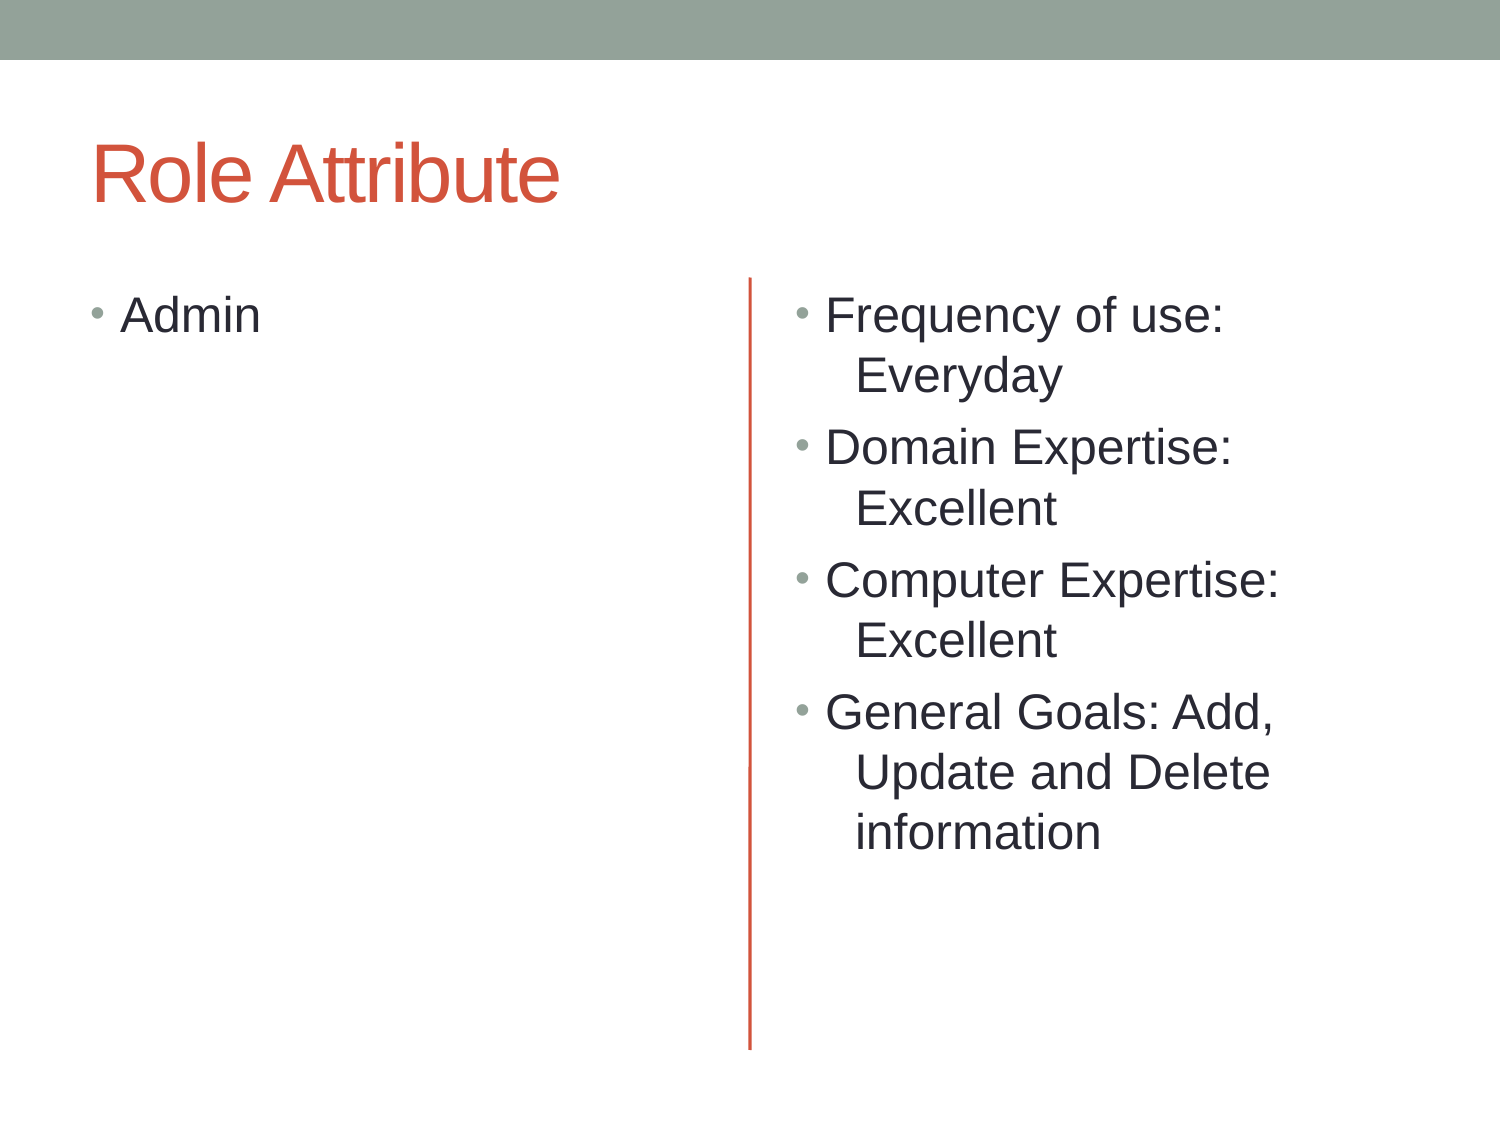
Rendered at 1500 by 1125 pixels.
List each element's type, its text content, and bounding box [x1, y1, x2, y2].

list Frequency of use: Everyday Domain Expertise: Excellent Computer Expertise: Excellent General Goals: Add, Update and Delete information [780, 275, 1426, 1049]
list Admin [75, 275, 721, 1049]
title Role Attribute [75, 87, 1426, 251]
